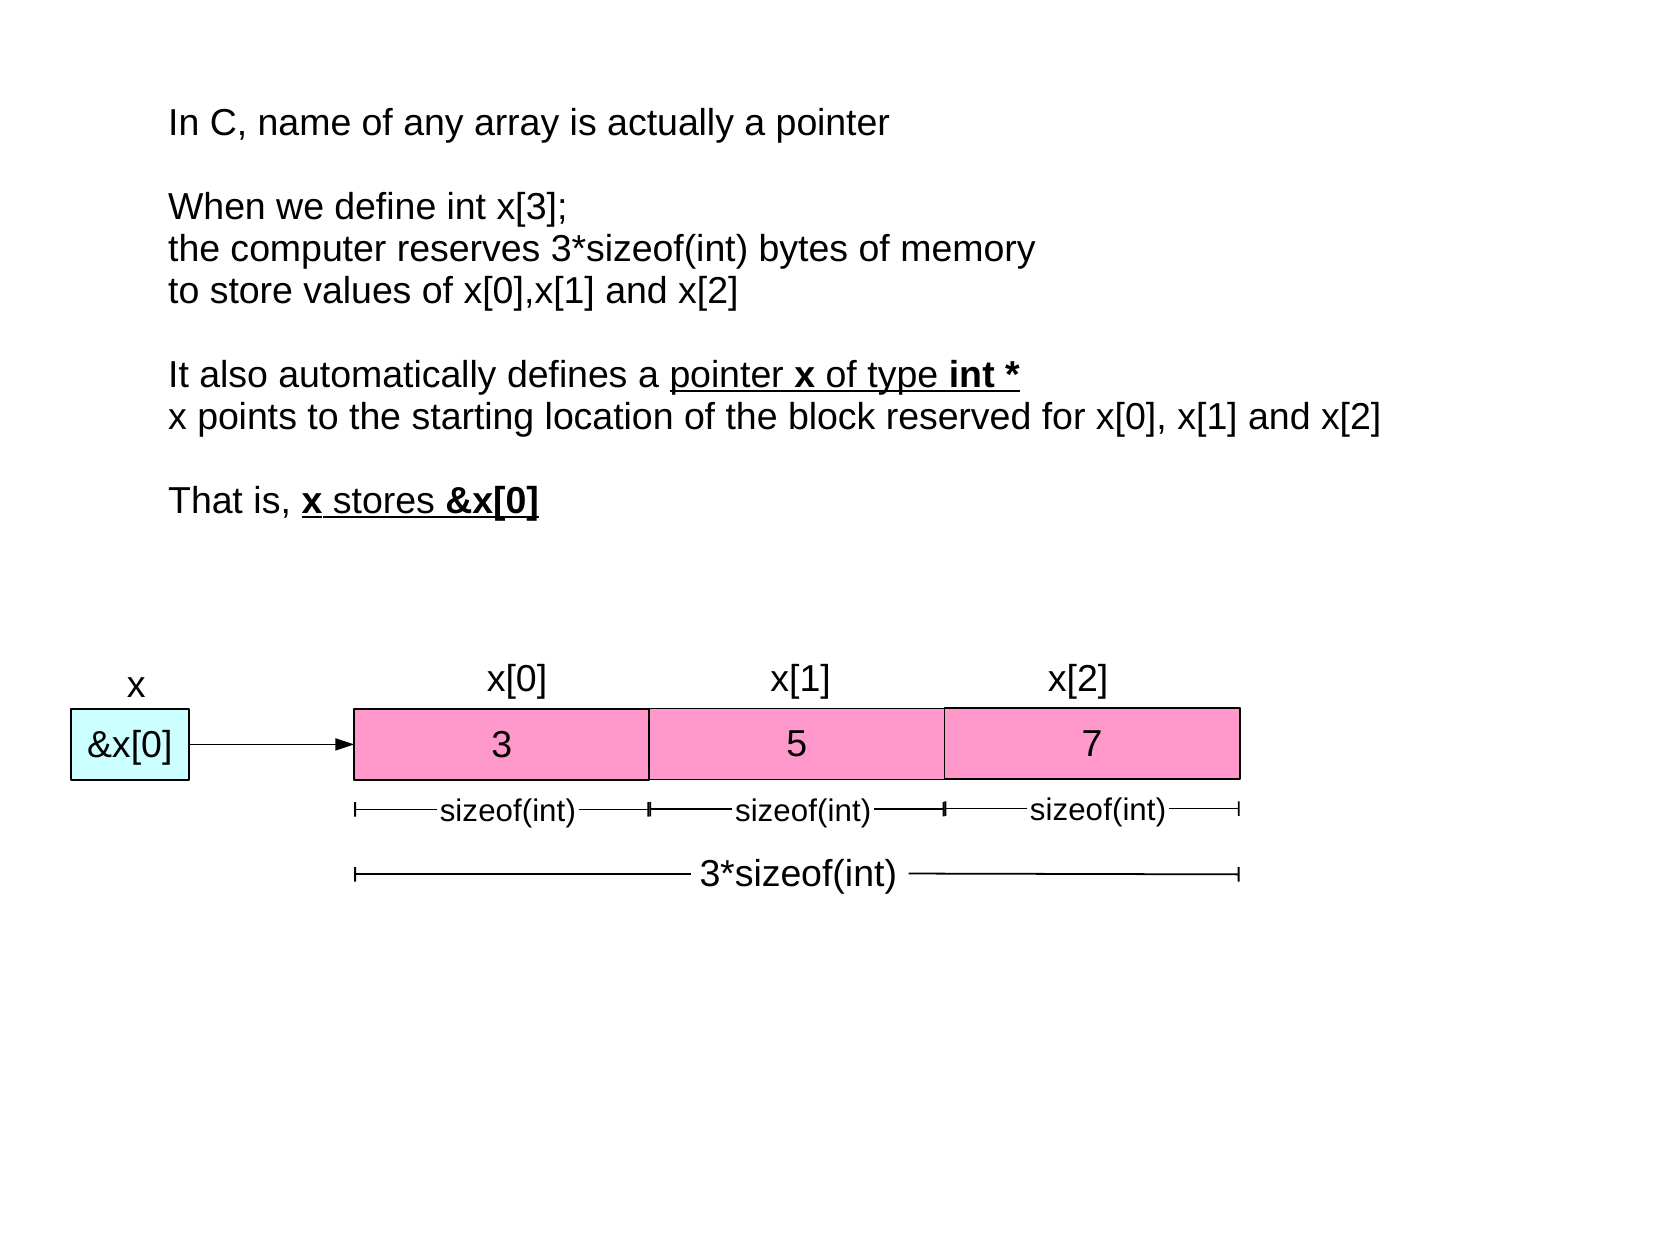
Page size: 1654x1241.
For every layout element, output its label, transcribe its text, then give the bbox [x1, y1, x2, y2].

text_box sizeof(int) [425, 785, 592, 836]
text_box 3*sizeof(int) [684, 844, 912, 902]
text_box In C, name of any array is actually a pointer When we define int x[3]; the computer reserves 3*sizeof(int) bytes of memory to store values of x[0],x[1] and x[2] It also automatically defines a pointer x of type int * x points to the starting location of the block reserved for x[0], x[1] and x[2] That is, x stores &x[0] [153, 94, 1405, 530]
text_box x [112, 655, 161, 713]
text_box sizeof(int) [720, 785, 887, 836]
text_box &x[0] [70, 708, 189, 780]
text_box 5 [649, 708, 945, 780]
text_box x[2] [1033, 649, 1124, 707]
text_box sizeof(int) [1015, 784, 1182, 836]
text_box 3 [354, 708, 649, 780]
text_box 7 [944, 708, 1240, 779]
text_box x[1] [755, 649, 846, 707]
text_box x[0] [472, 649, 563, 707]
